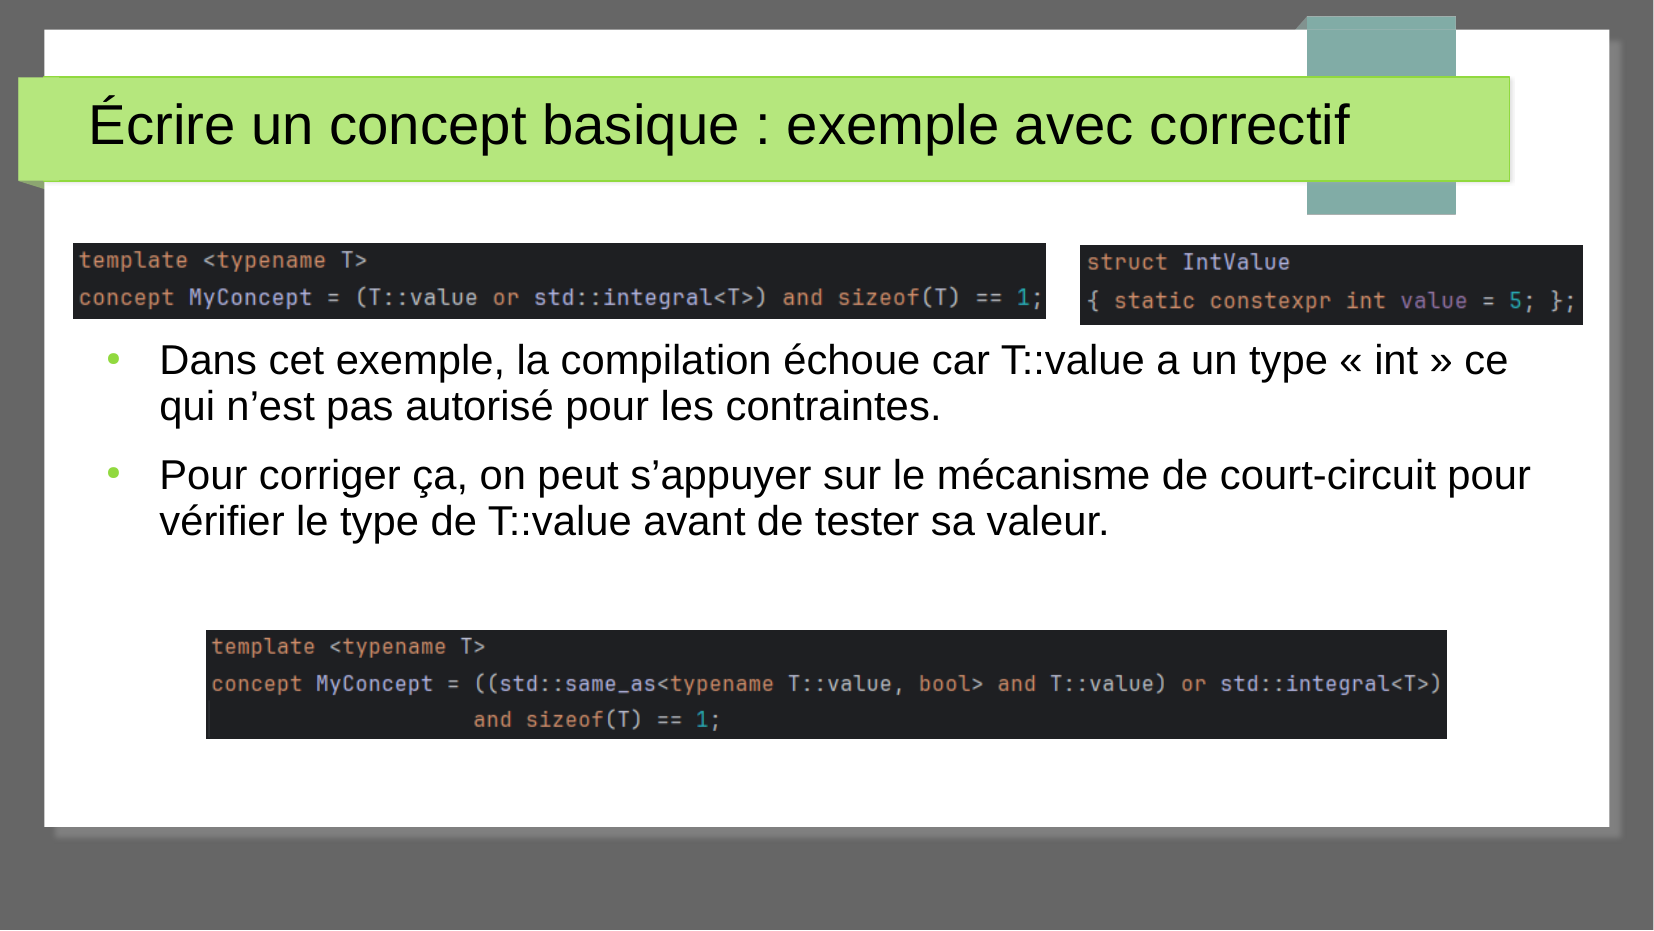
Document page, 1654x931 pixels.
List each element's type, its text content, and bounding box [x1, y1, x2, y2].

picture [206, 630, 1447, 739]
list Dans cet exemple, la compilation échoue car T::value a un type « int » ce qui n’est pas autorisé pour les contraintes. Pour corriger ça, on peut s’appuyer sur le mécanisme de court-circuit pour vérifier le type de T::value avant de tester sa valeur. [88, 221, 1565, 813]
picture [73, 243, 1046, 319]
picture [1080, 245, 1583, 325]
title Écrire un concept basique : exemple avec correctif [88, 73, 1506, 178]
